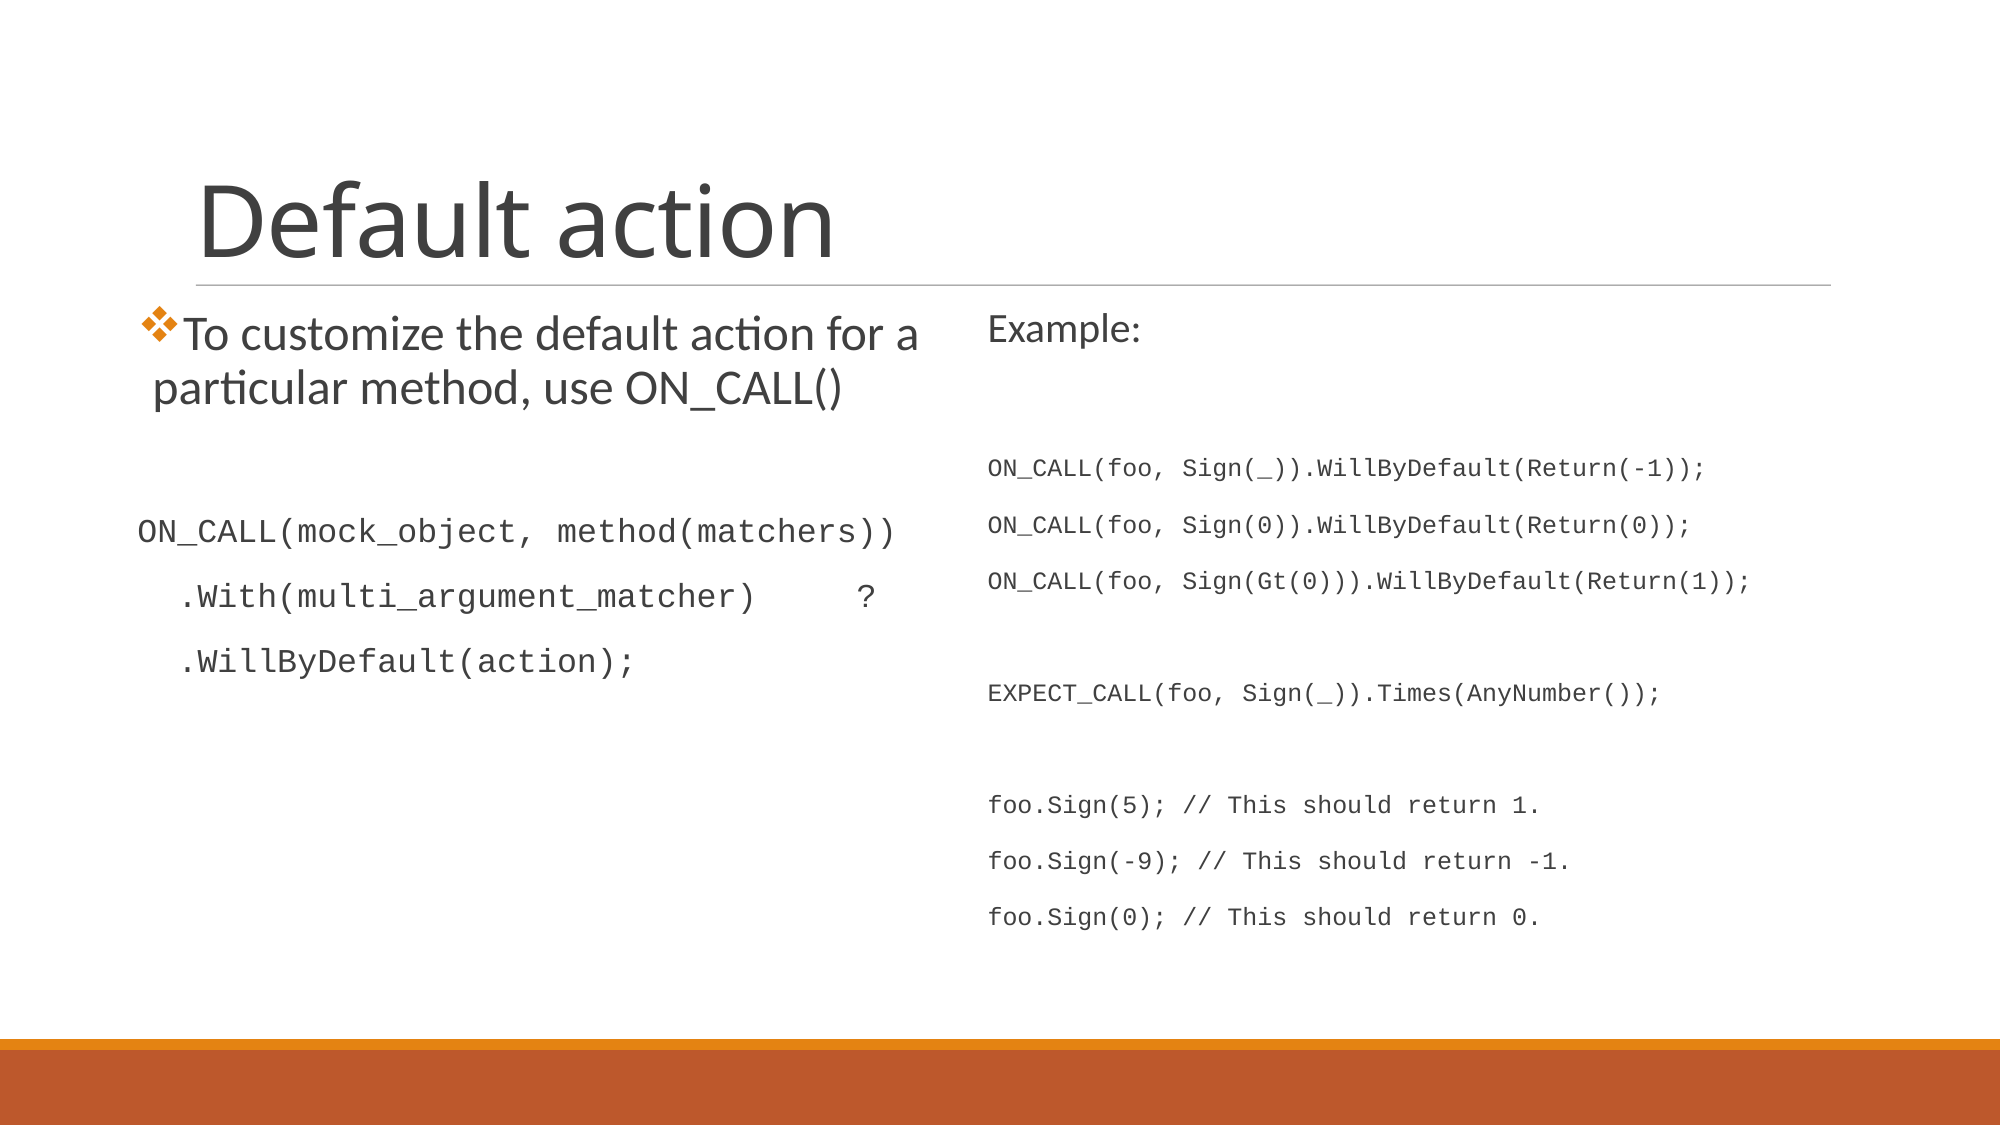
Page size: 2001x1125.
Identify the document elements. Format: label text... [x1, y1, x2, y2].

title Default action [180, 47, 1830, 285]
list To customize the default action for a particular method, use ON_CALL() ON_CALL(mock_object, method(matchers)) .With(multi_argument_matcher) ? .WillByDefault(action); [137, 299, 946, 1014]
list Example: ON_CALL(foo, Sign(_)).WillByDefault(Return(-1)); ON_CALL(foo, Sign(0)).WillByDefault(Return(0)); ON_CALL(foo, Sign(Gt(0))).WillByDefault(Return(1)); EXPECT_CALL(foo, Sign(_)).Times(AnyNumber()); foo.Sign(5); // This should return 1. foo.Sign(-9); // This should return -1. foo.Sign(0); // This should return 0. [987, 299, 1881, 1014]
